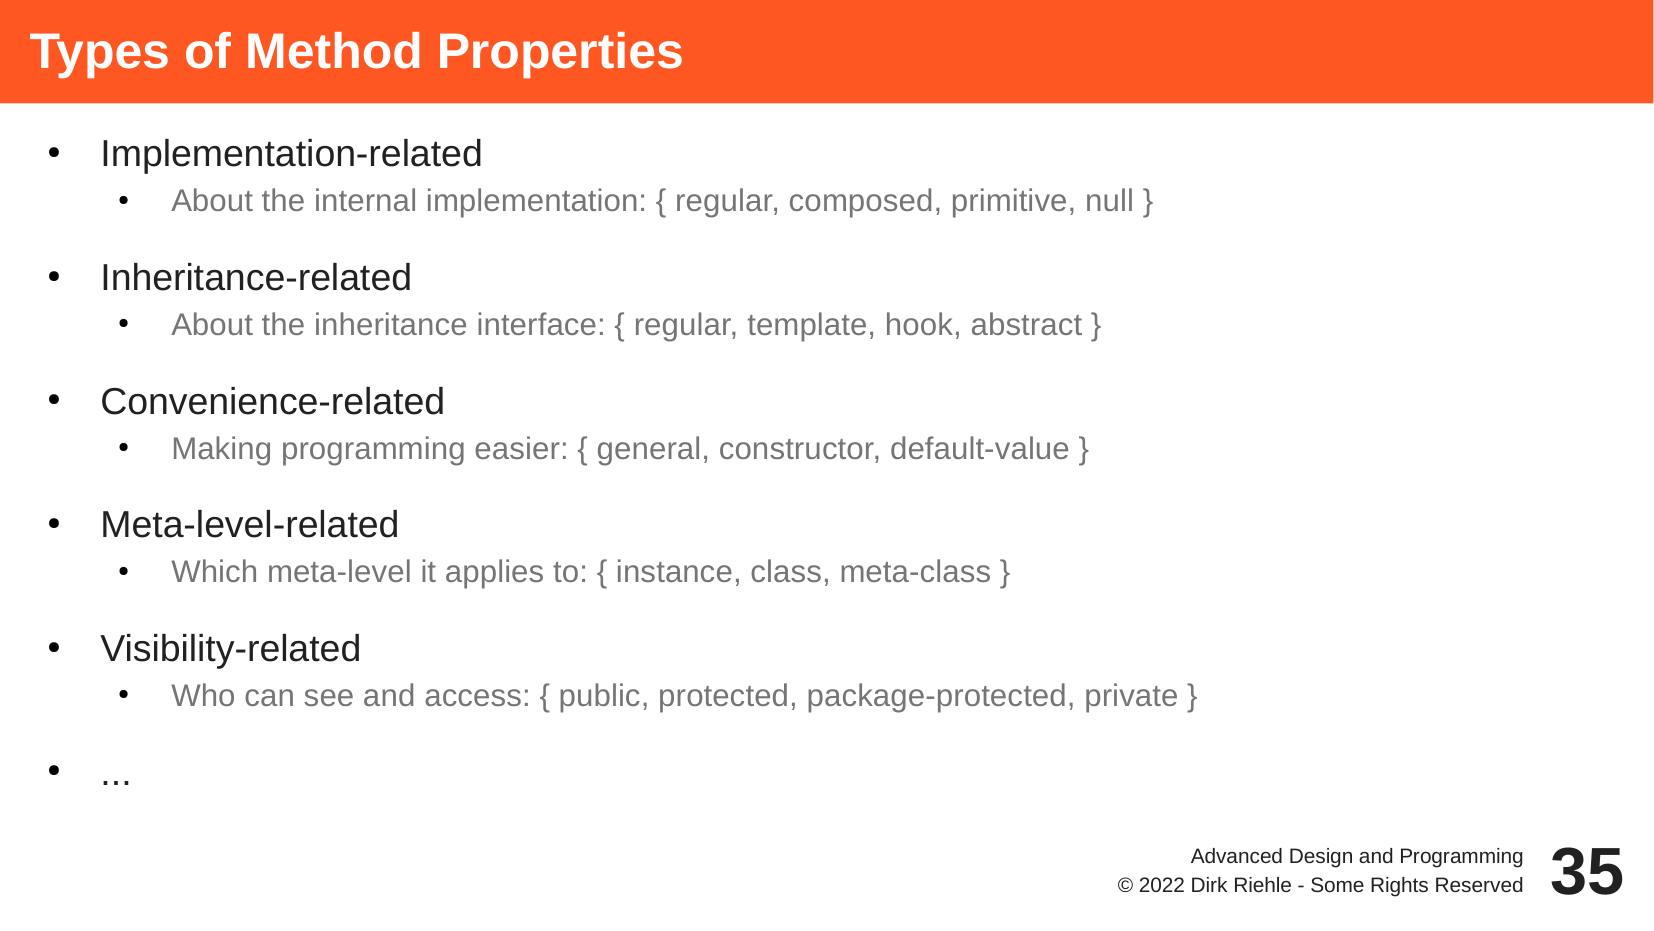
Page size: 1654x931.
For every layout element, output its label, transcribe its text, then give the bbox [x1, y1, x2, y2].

list Implementation-related About the internal implementation: { regular, composed, primitive, null } Inheritance-related About the inheritance interface: { regular, template, hook, abstract } Convenience-related Making programming easier: { general, constructor, default-value } Meta-level-related Which meta-level it applies to: { instance, class, meta-class } Visibility-related Who can see and access: { public, protected, package-protected, private } ... [29, 132, 1625, 813]
title Types of Method Properties [0, 0, 1654, 104]
